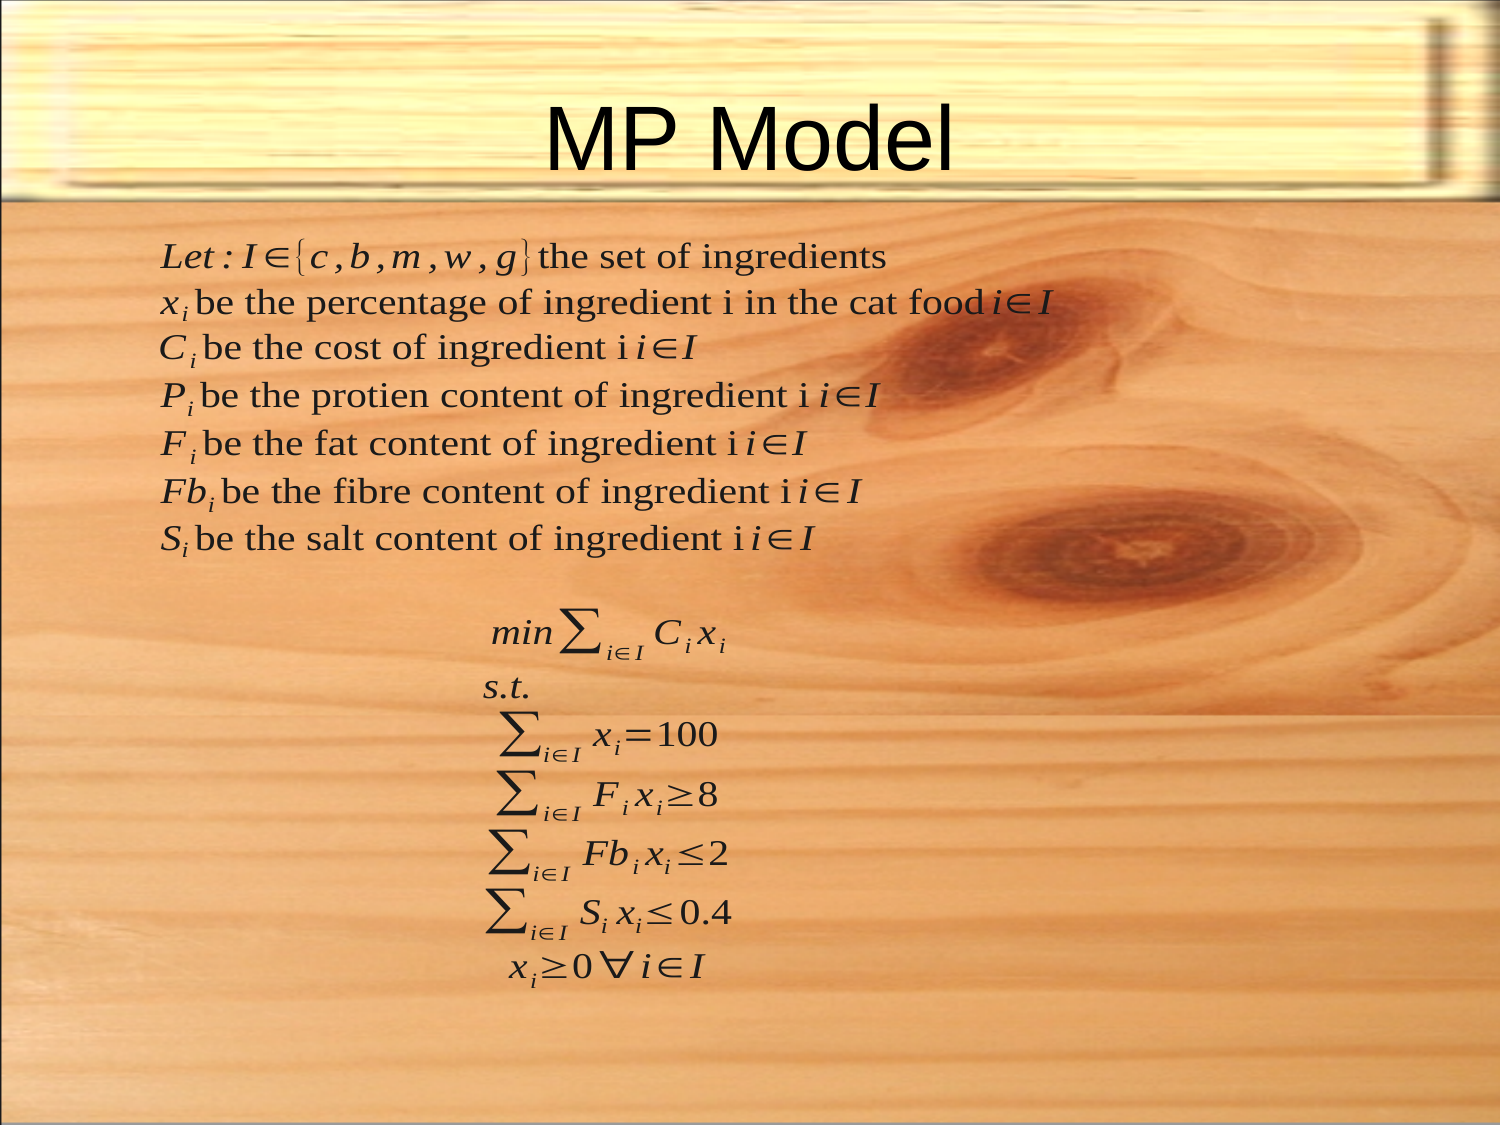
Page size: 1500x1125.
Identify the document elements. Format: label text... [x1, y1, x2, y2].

chart [147, 236, 1063, 993]
picture [0, 0, 1500, 1125]
title MP Model [75, 52, 1426, 226]
